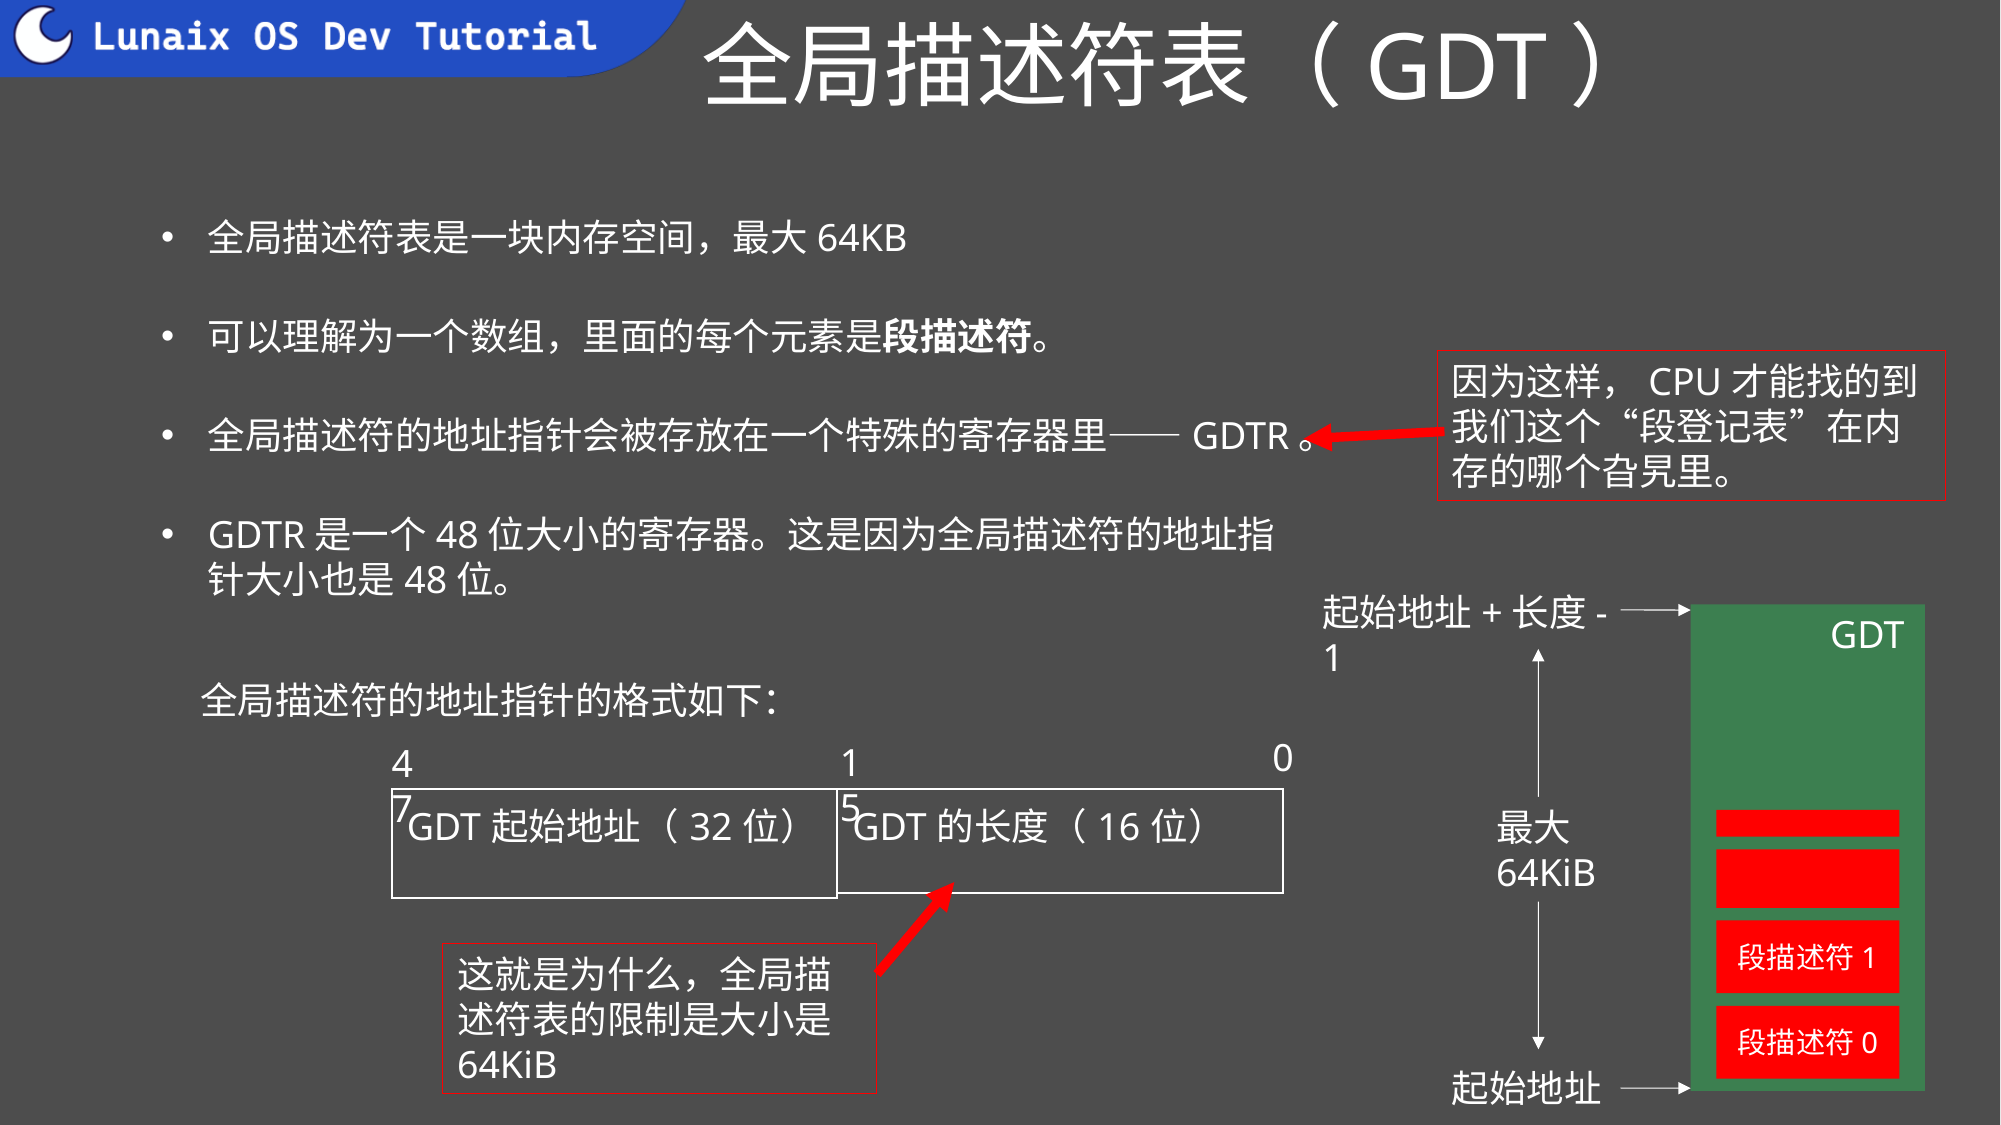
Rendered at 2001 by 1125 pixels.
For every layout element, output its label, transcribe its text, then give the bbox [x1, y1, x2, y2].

text_box 全局描述符的地址指针会被存放在一个特殊的寄存器里——GDTR。 [146, 404, 1399, 465]
text_box 起始地址+长度-1 [1307, 581, 1644, 687]
text_box 这就是为什么，全局描述符表的限制是大小是64KiB [442, 943, 877, 1094]
text_box 全局描述符表是一块内存空间，最大64KB [146, 206, 1399, 267]
text_box 0 [1257, 726, 1304, 787]
text_box 起始地址 [1437, 1057, 1640, 1118]
text_box 最大64KiB [1481, 796, 1654, 902]
text_box 15 [824, 731, 897, 837]
text_box 段描述符0 [1716, 1005, 1900, 1079]
text_box 可以理解为一个数组，里面的每个元素是段描述符。 [146, 305, 1399, 366]
text_box [1690, 604, 1925, 1091]
table_header GDT起始地址（32位） [393, 790, 836, 897]
text_box 47 [376, 732, 449, 838]
table_header GDT的长度（16位） [838, 790, 1282, 892]
picture [0, 0, 2001, 1125]
text_box 全局描述符的地址指针的格式如下： [185, 669, 1186, 730]
text_box 因为这样，CPU才能找的到我们这个“段登记表”在内存的哪个旮旯里。 [1437, 350, 1946, 501]
text_box 段描述符1 [1716, 920, 1900, 994]
title 全局描述符表（GDT） [686, 3, 1875, 137]
text_box GDTR是一个48位大小的寄存器。这是因为全局描述符的地址指针大小也是48位。 [146, 503, 1292, 609]
text_box GDT [1815, 603, 1924, 664]
